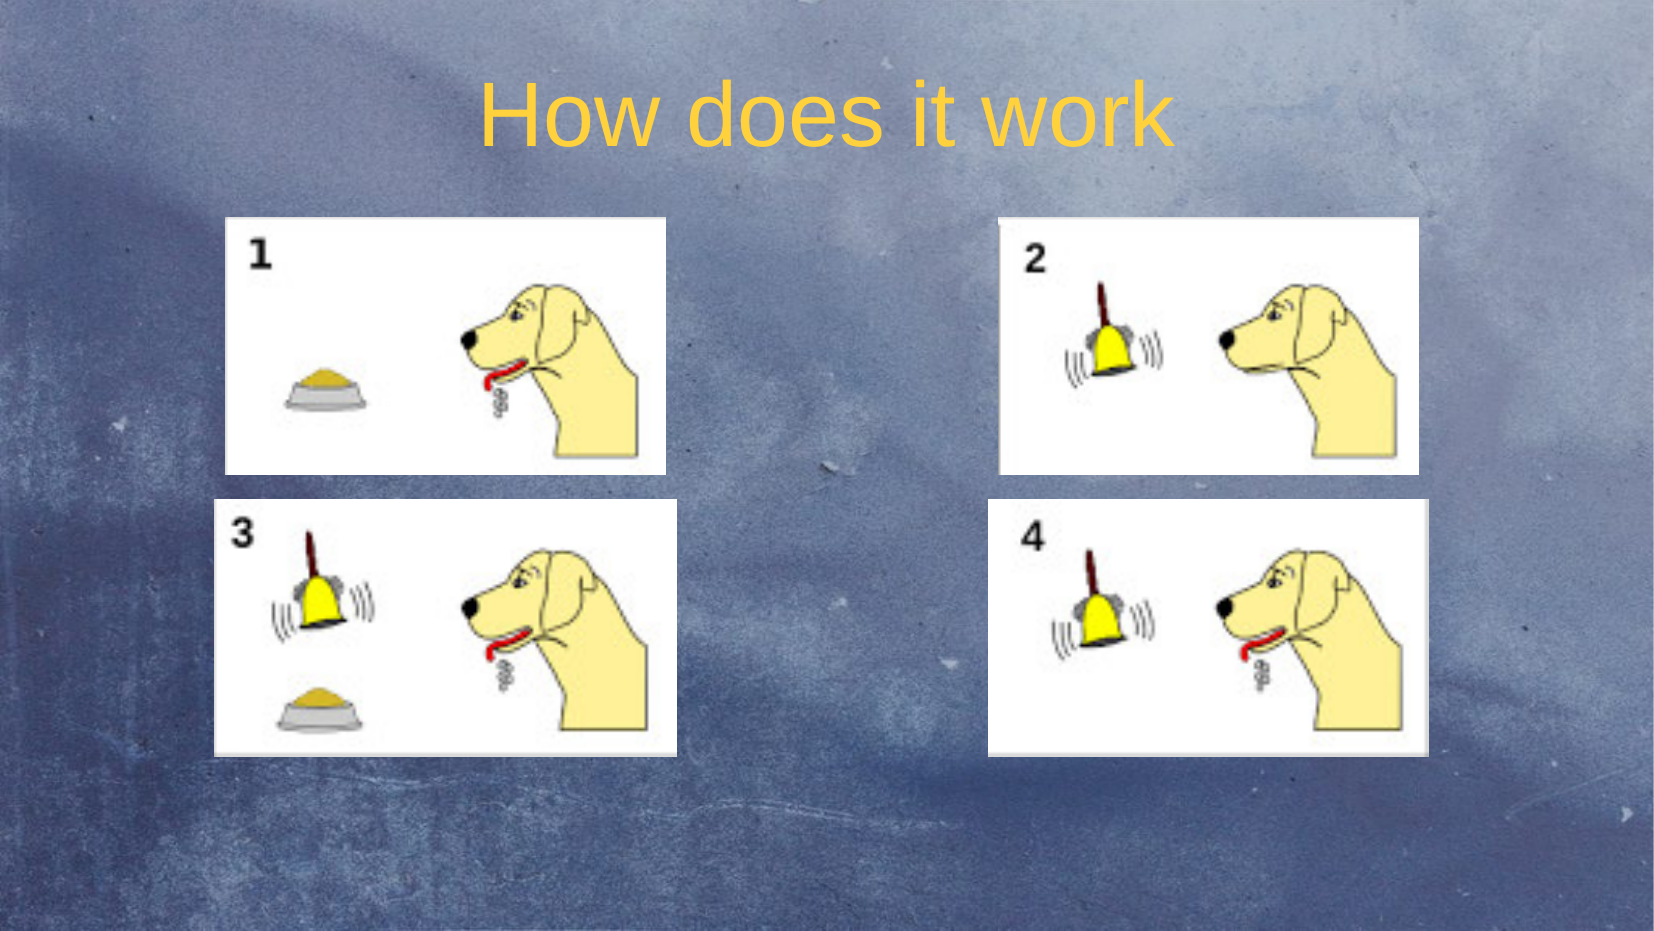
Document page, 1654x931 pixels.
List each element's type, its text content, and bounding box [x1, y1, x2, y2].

title How does it work [82, 37, 1571, 193]
picture [0, 0, 1654, 931]
